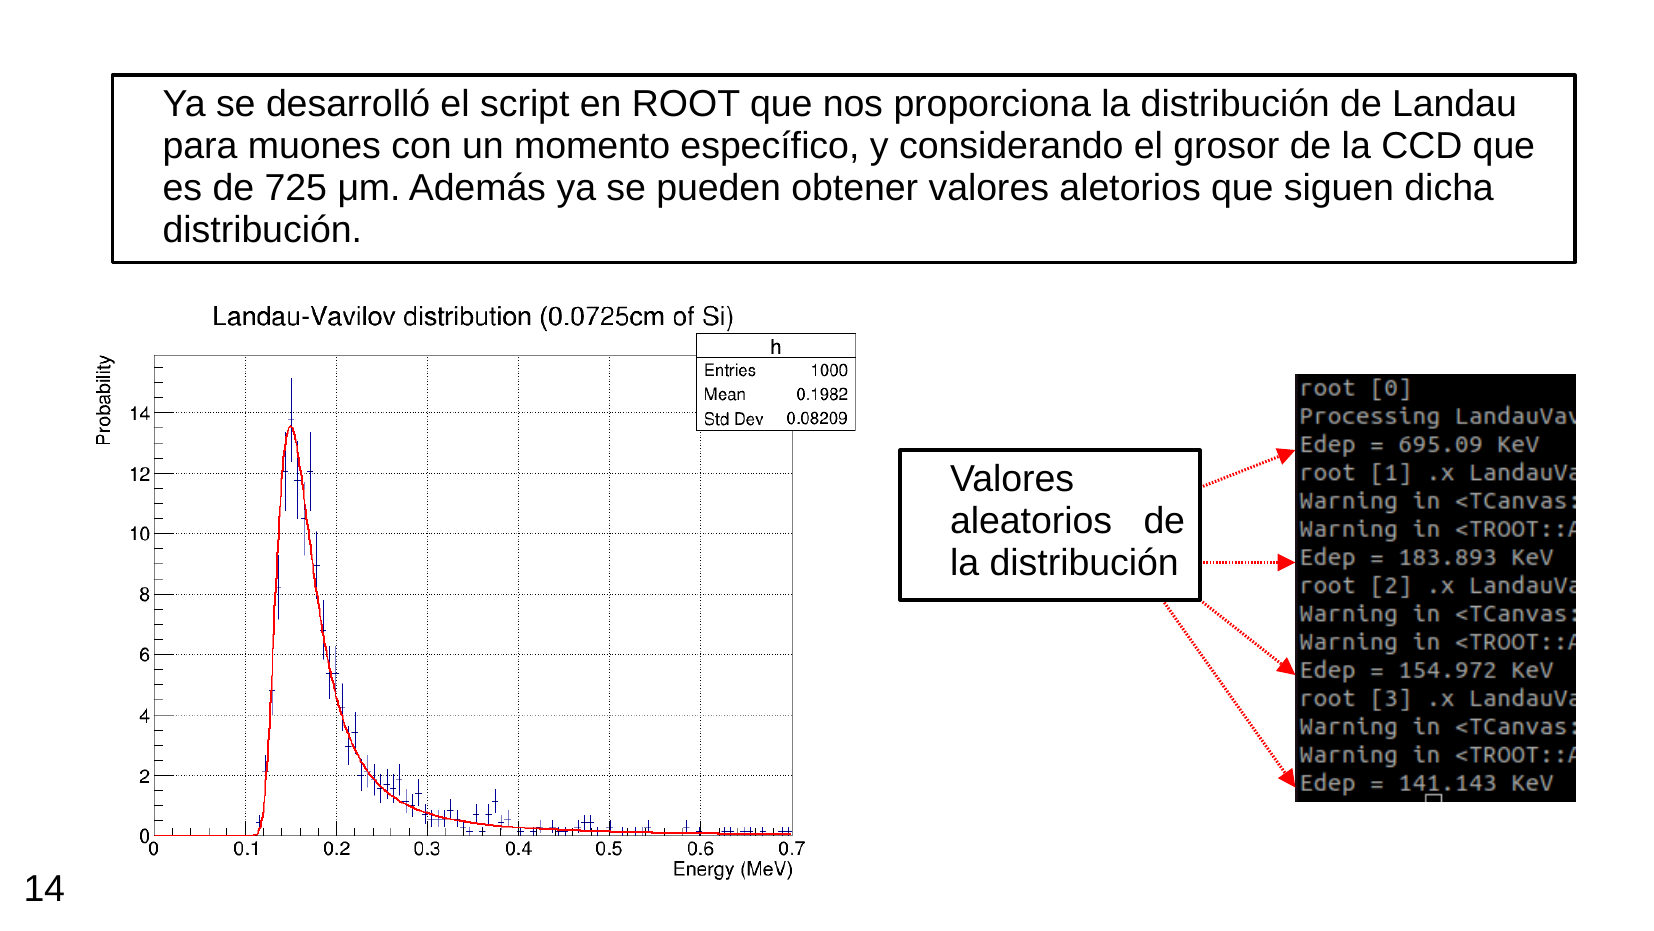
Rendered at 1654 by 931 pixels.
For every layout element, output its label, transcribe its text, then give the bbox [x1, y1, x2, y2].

text_box Valores aleatorios de la distribución [900, 450, 1201, 601]
picture [1295, 374, 1576, 802]
picture [84, 299, 863, 884]
text_box <number> [8, 860, 638, 931]
text_box Ya se desarrolló el script en ROOT que nos proporciona la distribución de Landau para muones con un momento específico, y considerando el grosor de la CCD que es de 725 μm. Además ya se pueden obtener valores aletorios que siguen dicha distribución. [112, 75, 1576, 263]
